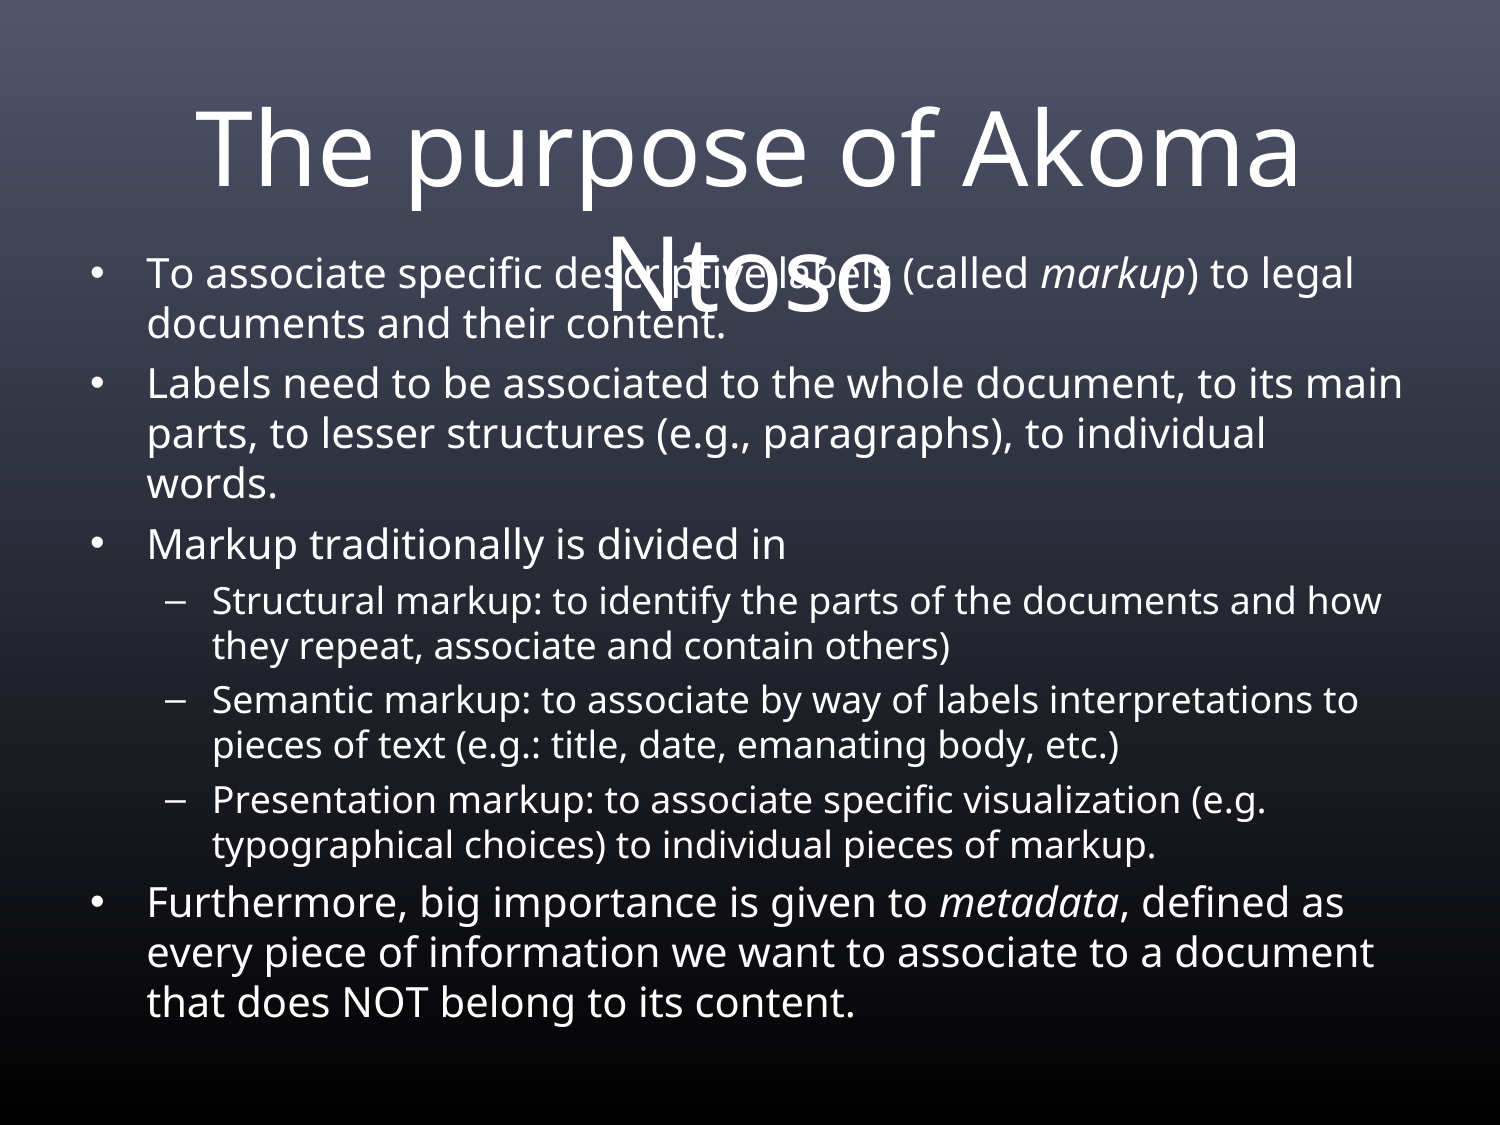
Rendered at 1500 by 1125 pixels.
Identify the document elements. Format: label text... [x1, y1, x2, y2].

title The purpose of Akoma Ntoso [75, 74, 1426, 239]
list To associate specific descriptive labels (called markup) to legal documents and their content. Labels need to be associated to the whole document, to its main parts, to lesser structures (e.g., paragraphs), to individual words. Markup traditionally is divided in Structural markup: to identify the parts of the documents and how they repeat, associate and contain others) Semantic markup: to associate by way of labels interpretations to pieces of text (e.g.: title, date, emanating body, etc.) Presentation markup: to associate specific visualization (e.g. typographical choices) to individual pieces of markup. Furthermore, big importance is given to metadata, defined as every piece of information we want to associate to a document that does NOT belong to its content. [75, 239, 1426, 1034]
